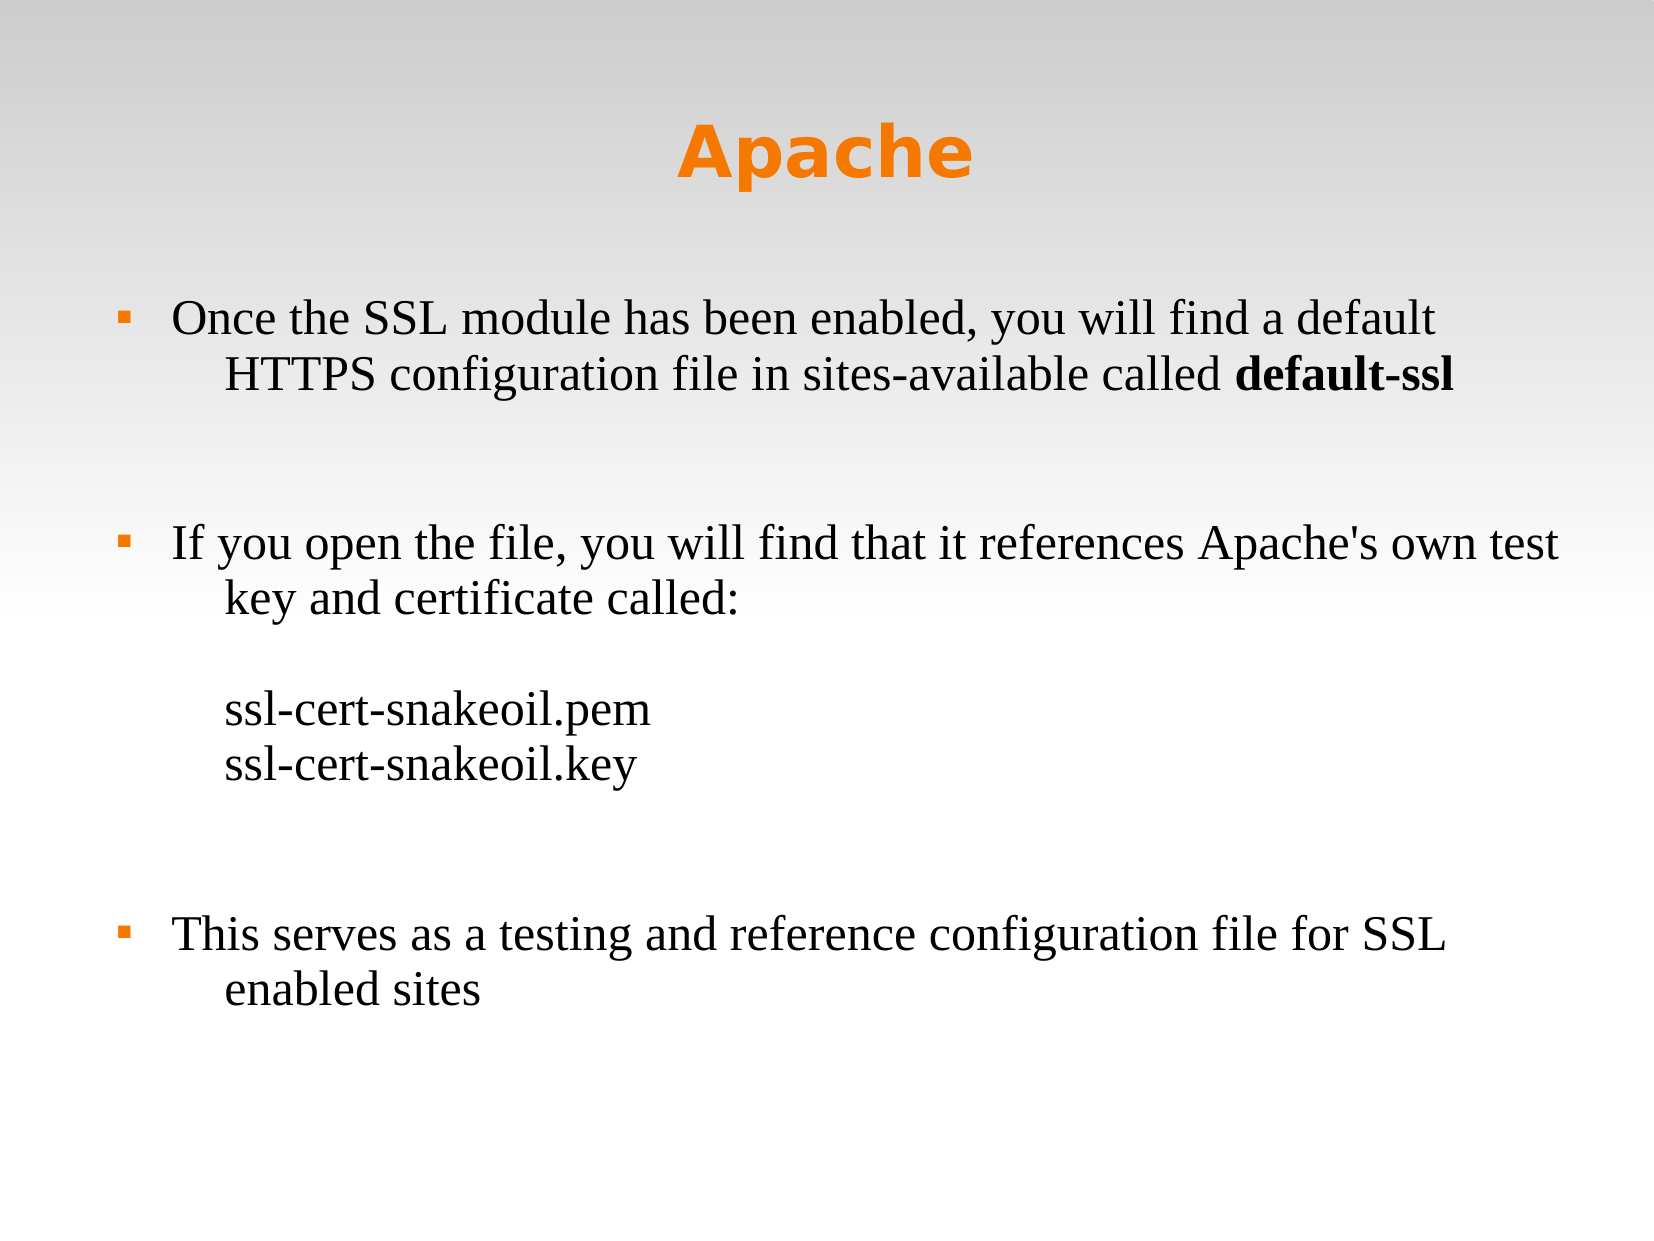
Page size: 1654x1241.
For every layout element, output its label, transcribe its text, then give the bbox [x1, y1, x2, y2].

title Apache [82, 49, 1571, 257]
list Once the SSL module has been enabled, you will find a default HTTPS configuration file in sites-available called default-ssl If you open the file, you will find that it references Apache's own test key and certificate called: ssl-cert-snakeoil.pem ssl-cert-snakeoil.key This serves as a testing and reference configuration file for SSL enabled sites [82, 290, 1571, 1109]
